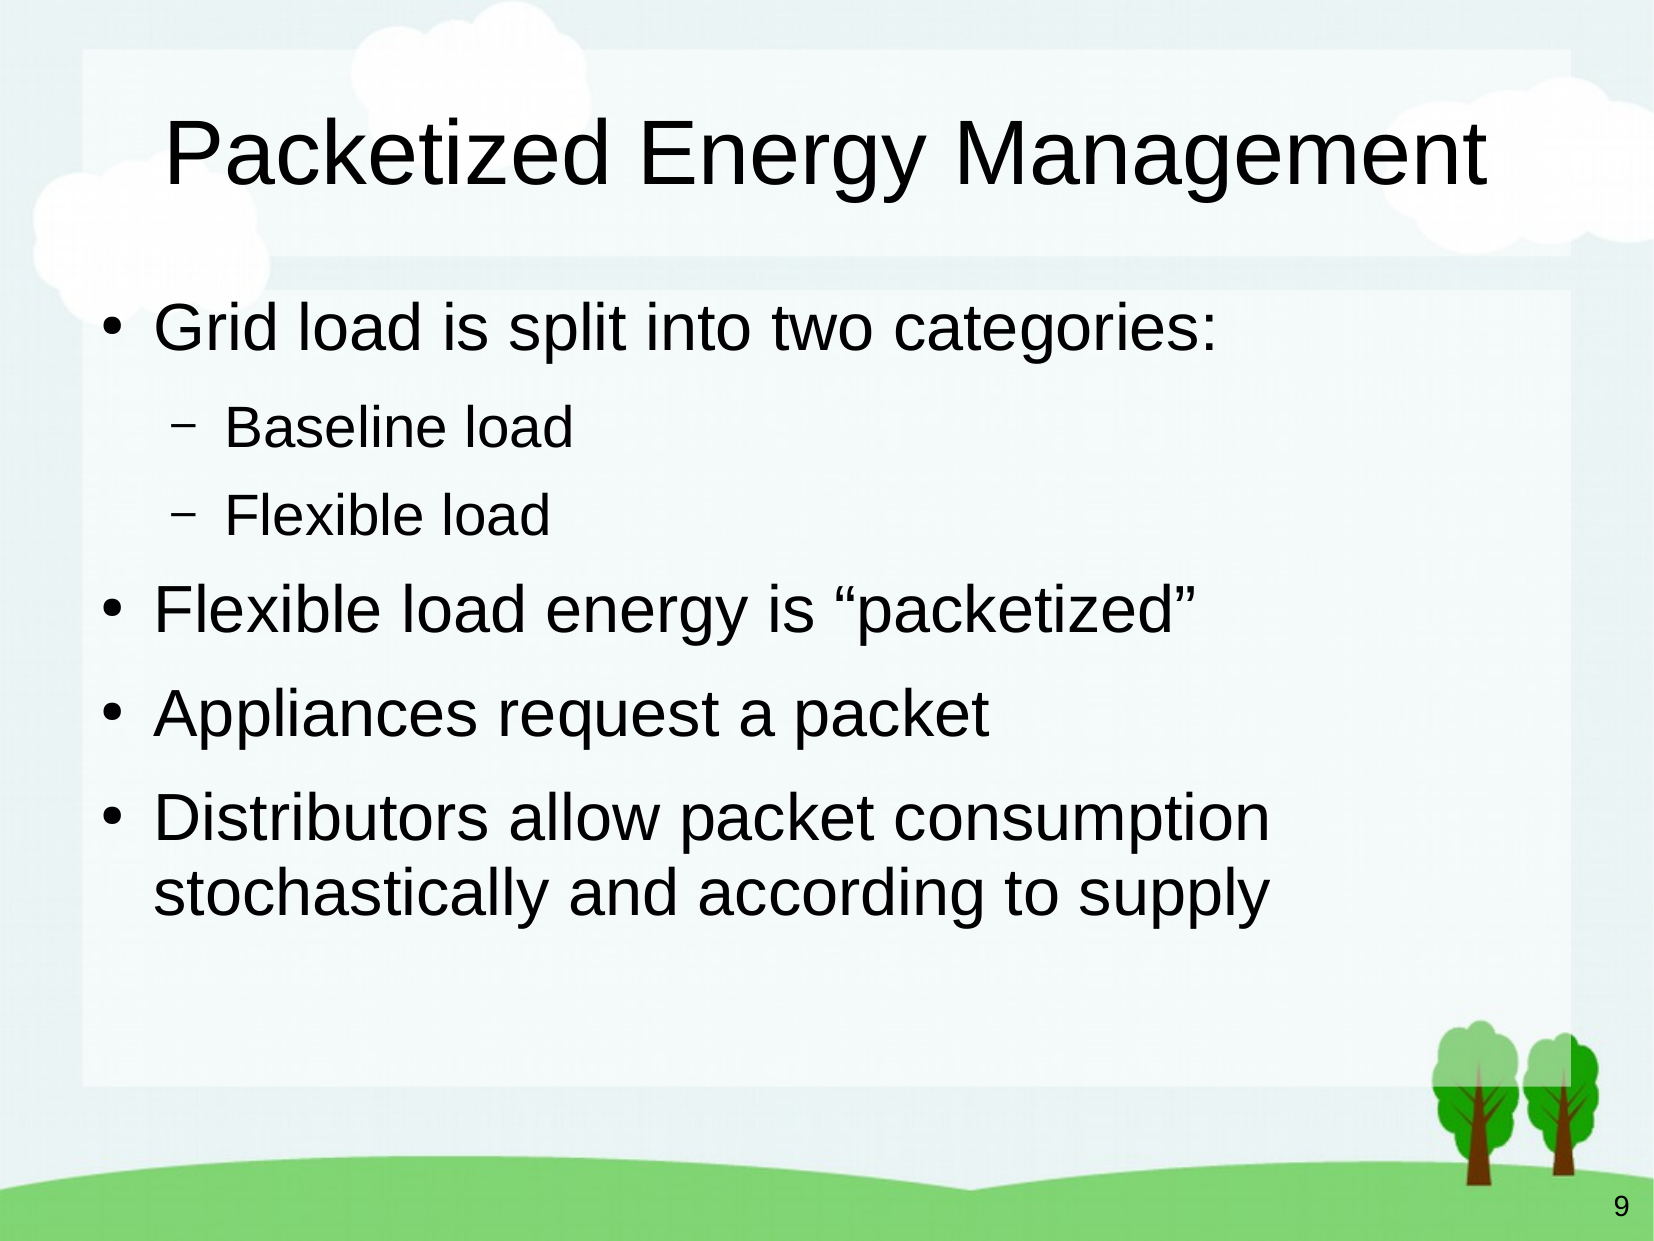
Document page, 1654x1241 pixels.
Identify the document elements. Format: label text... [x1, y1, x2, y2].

list Grid load is split into two categories: Baseline load Flexible load Flexible load energy is “packetized” Appliances request a packet Distributors allow packet consumption stochastically and according to supply [82, 290, 1571, 1087]
picture [0, 0, 1654, 1241]
title Packetized Energy Management [82, 49, 1571, 257]
